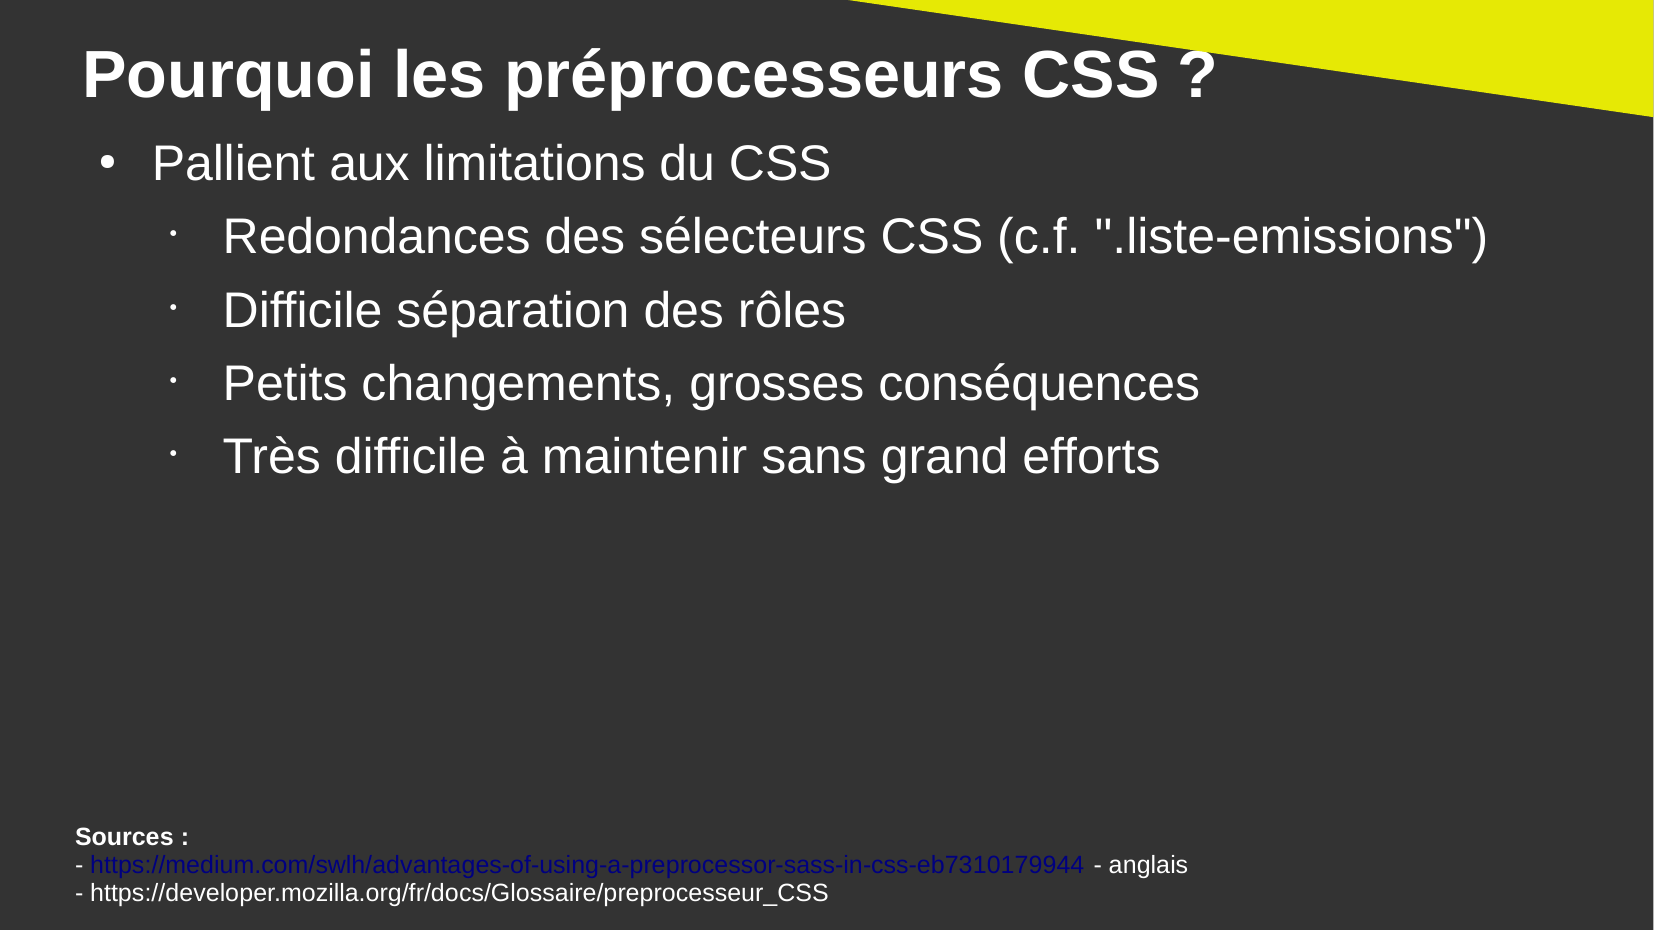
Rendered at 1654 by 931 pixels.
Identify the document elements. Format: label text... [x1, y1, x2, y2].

text_box [848, 0, 1654, 118]
list Pallient aux limitations du CSS Redondances des sélecteurs CSS (c.f. ".liste-emissions") Difficile séparation des rôles Petits changements, grosses conséquences Très difficile à maintenir sans grand efforts [80, 135, 1620, 756]
title Pourquoi les préprocesseurs CSS ? [82, 37, 1571, 114]
text_box Sources : - https://medium.com/swlh/advantages-of-using-a-preprocessor-sass-in-css-eb7310179944 - anglais - https://developer.mozilla.org/fr/docs/Glossaire/preprocesseur_CSS [60, 814, 1546, 931]
